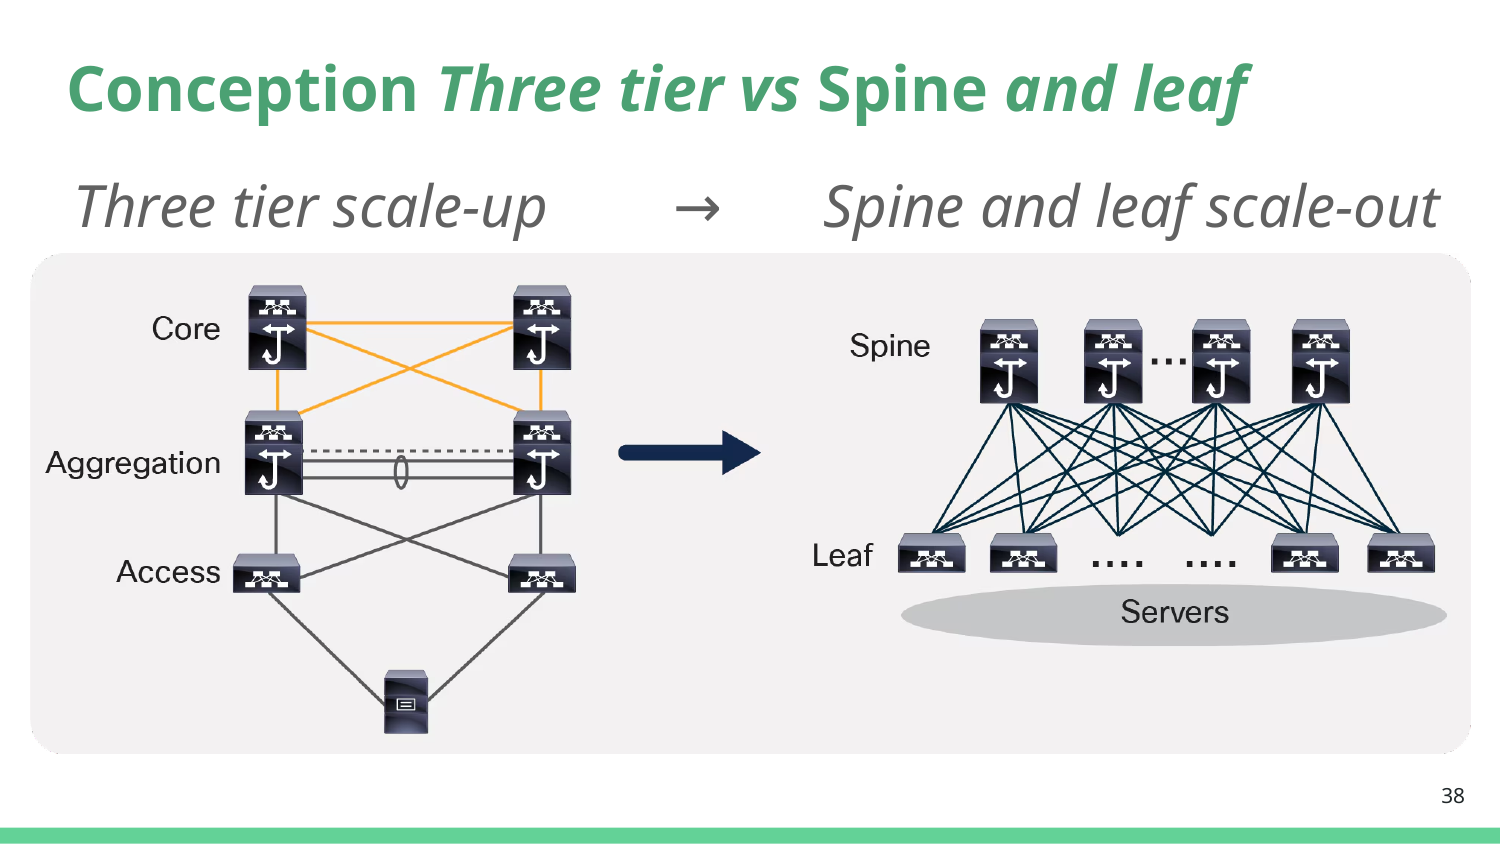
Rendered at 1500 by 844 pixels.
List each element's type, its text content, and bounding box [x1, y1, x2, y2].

picture [30, 253, 1471, 754]
slide_number <numéro> [1389, 764, 1480, 830]
list Three tier scale-up → Spine and leaf scale-out [59, 144, 1477, 254]
title Conception Three tier vs Spine and leaf [51, 23, 1449, 117]
